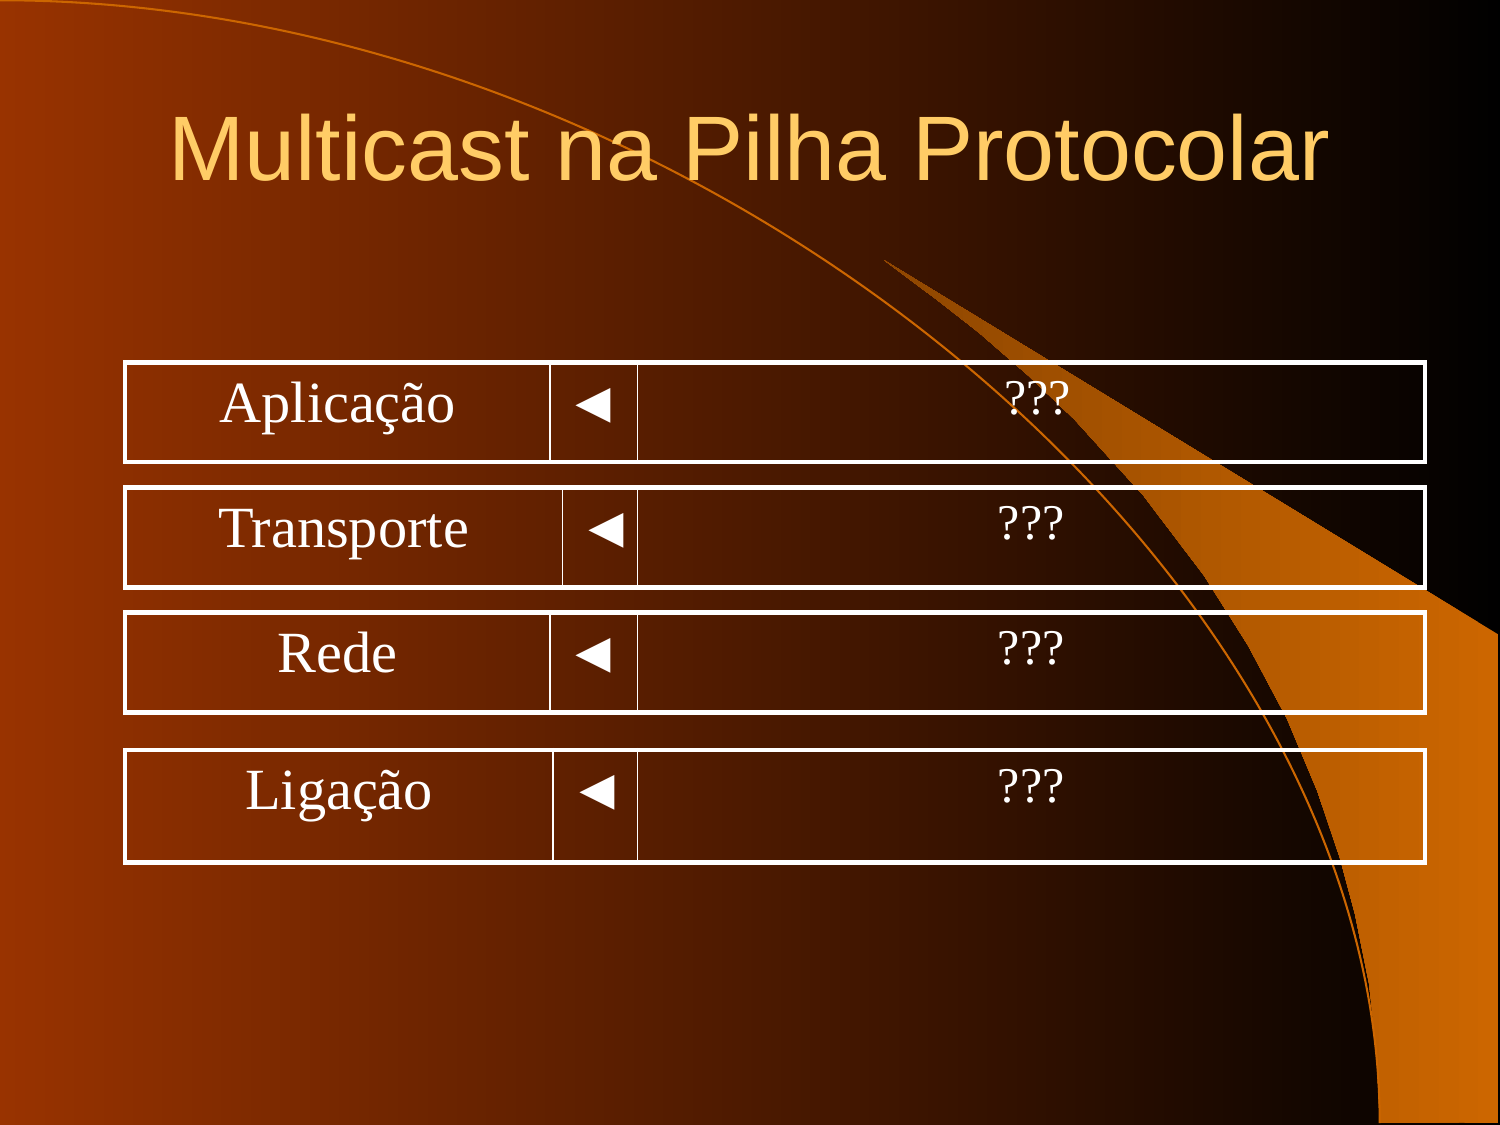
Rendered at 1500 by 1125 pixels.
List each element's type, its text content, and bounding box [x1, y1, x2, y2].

table_header ??? [638, 490, 1423, 585]
table_header ◄ [554, 752, 637, 860]
table_header ??? [638, 365, 1423, 460]
title Multicast na Pilha Protocolar [112, 50, 1388, 238]
table_header ◄ [551, 365, 637, 460]
table_header Ligação [127, 752, 552, 860]
table_header ??? [638, 615, 1423, 710]
table_header ??? [638, 752, 1423, 860]
table_header Aplicação [127, 365, 549, 460]
table_header Rede [127, 615, 549, 710]
table_header ◄ [551, 615, 637, 710]
table_header Transporte [127, 490, 562, 585]
table_header ◄ [563, 490, 637, 585]
